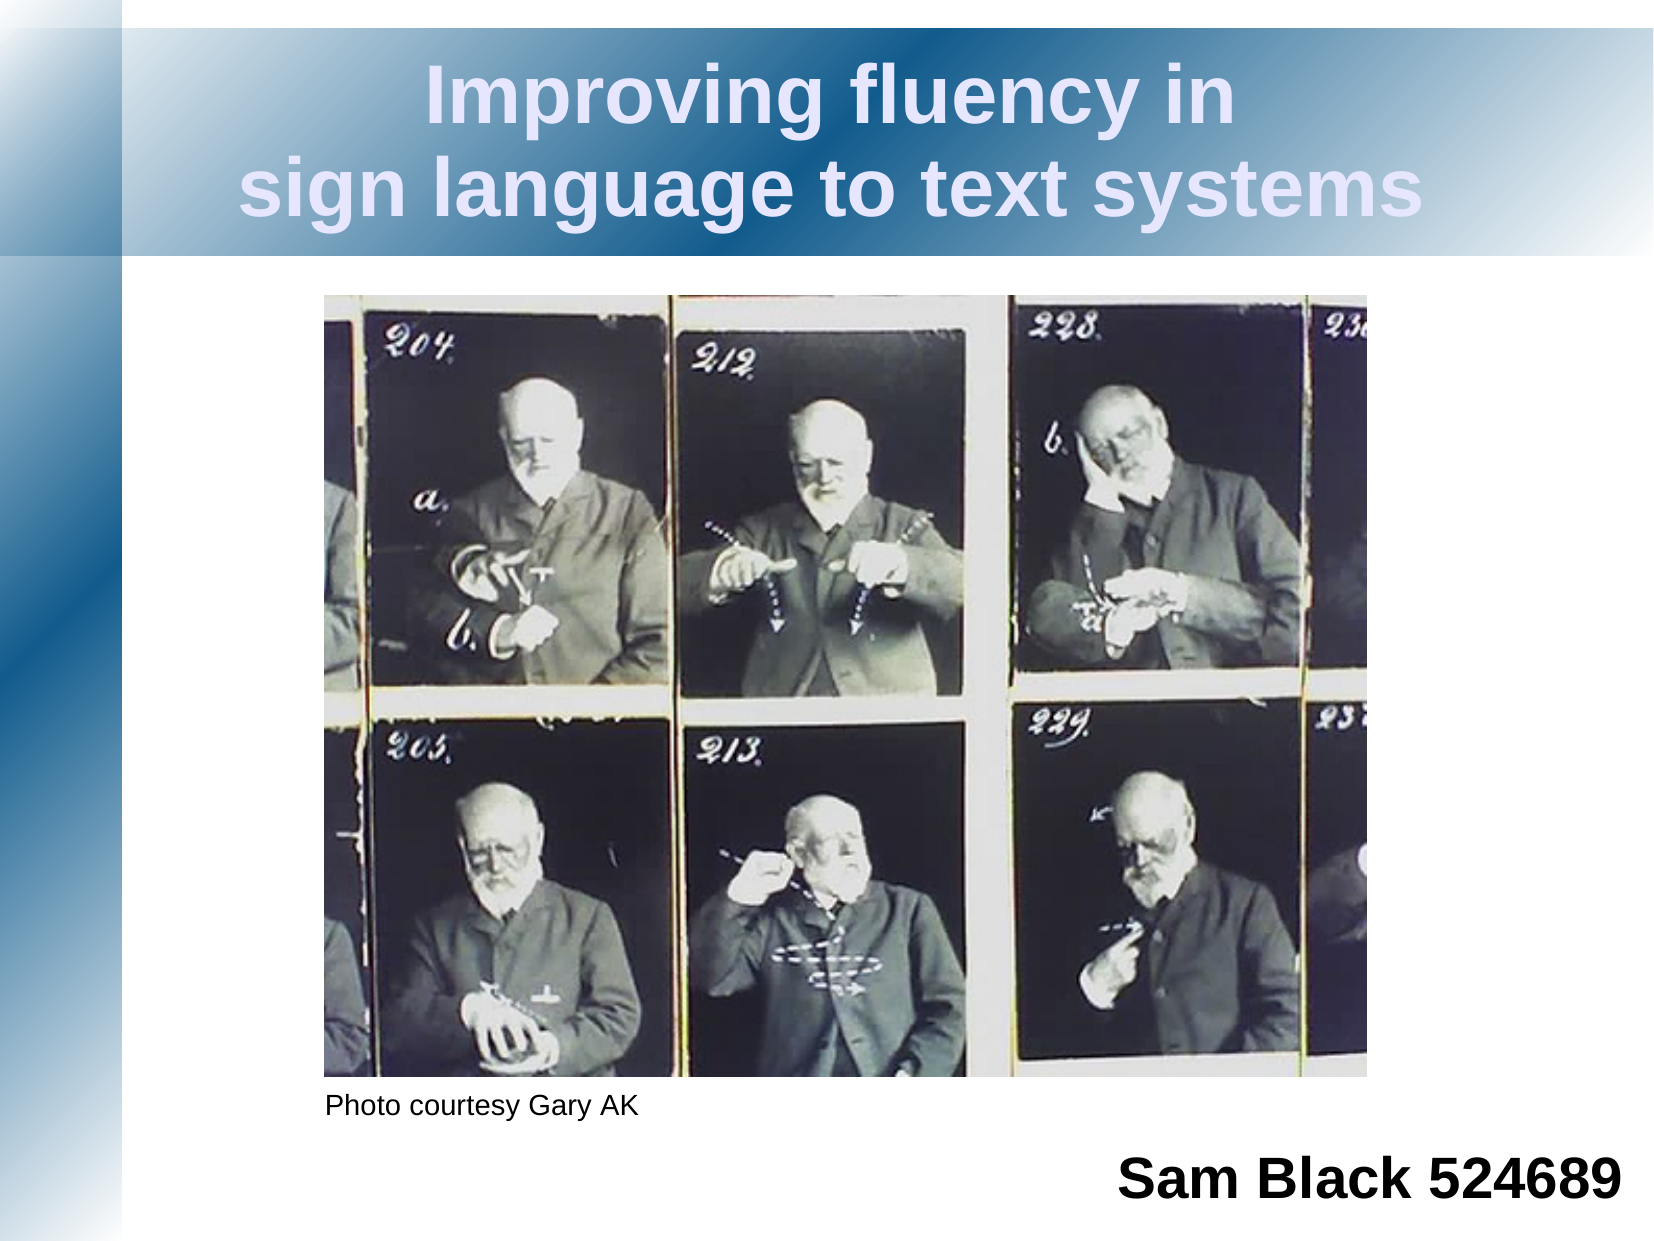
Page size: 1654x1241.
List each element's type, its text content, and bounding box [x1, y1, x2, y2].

title Improving fluency in sign language to text systems [125, 37, 1538, 246]
text_box Photo courtesy Gary AK [324, 1089, 640, 1123]
picture [324, 295, 1367, 1077]
text_box Sam Black 524689 [1117, 1145, 1625, 1211]
